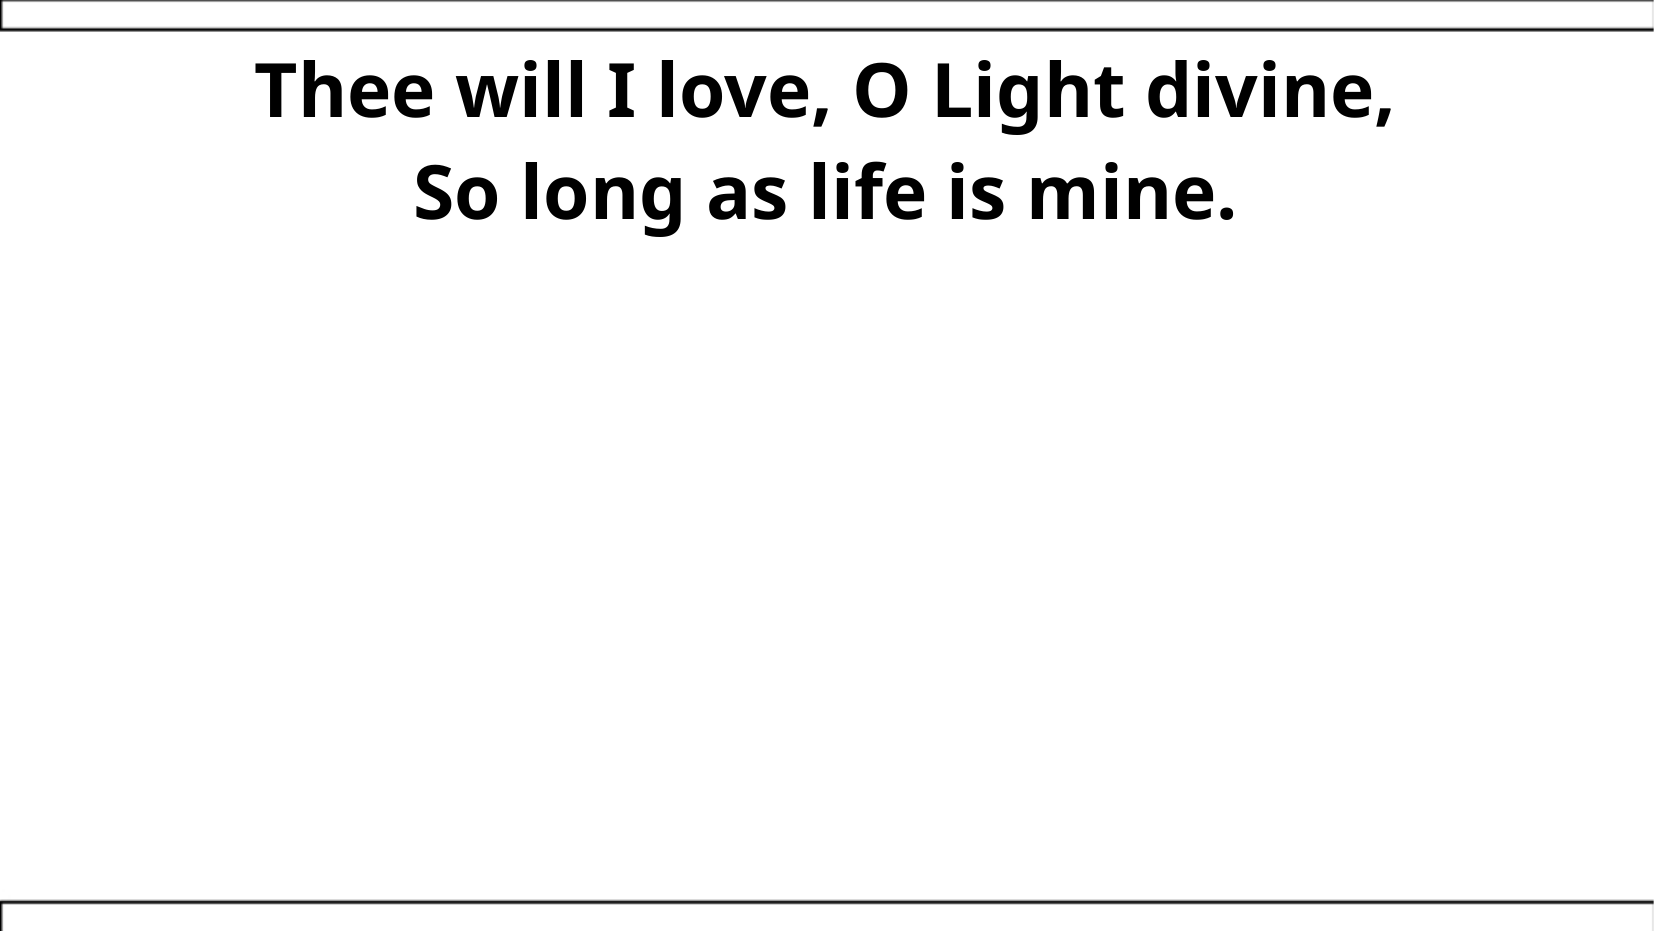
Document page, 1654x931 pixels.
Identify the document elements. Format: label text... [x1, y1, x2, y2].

picture [0, 0, 1654, 931]
text_box Thee will I love, O Light divine, So long as life is mine. [91, 29, 1562, 245]
